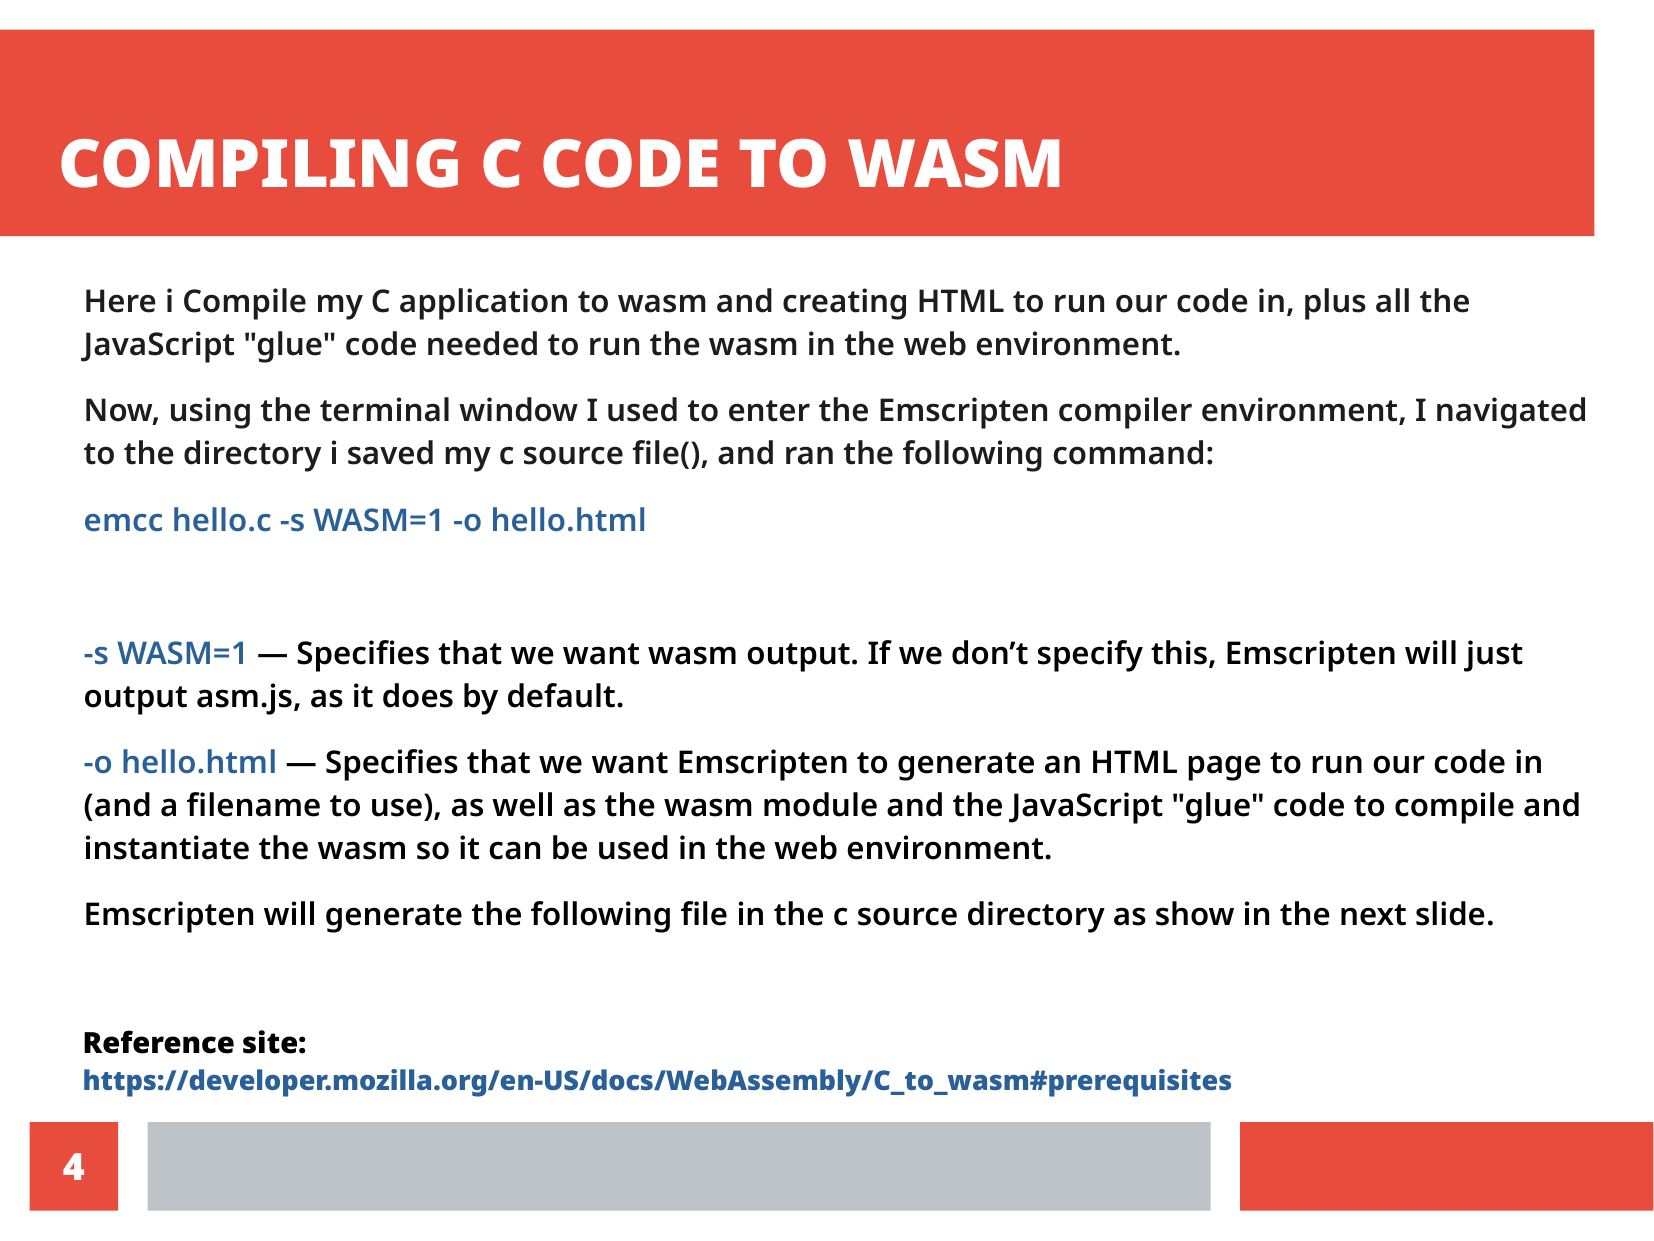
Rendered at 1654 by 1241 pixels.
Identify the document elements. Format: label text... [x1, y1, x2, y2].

title Reference site: https://developer.mozilla.org/en-US/docs/WebAssembly/C_to_wasm#prerequisites [82, 1027, 1371, 1099]
list Here i Compile my C application to wasm and creating HTML to run our code in, plus all the JavaScript "glue" code needed to run the wasm in the web environment. Now, using the terminal window I used to enter the Emscripten compiler environment, I navigated to the directory i saved my c source file(), and ran the following command: emcc hello.c -s WASM=1 -o hello.html -s WASM=1 — Specifies that we want wasm output. If we don’t specify this, Emscripten will just output asm.js, as it does by default. -o hello.html — Specifies that we want Emscripten to generate an HTML page to run our code in (and a filename to use), as well as the wasm module and the JavaScript "glue" code to compile and instantiate the wasm so it can be used in the web environment. Emscripten will generate the following file in the c source directory as show in the next slide. [83, 279, 1590, 1036]
title COMPILING C CODE TO WASM [59, 59, 1595, 207]
